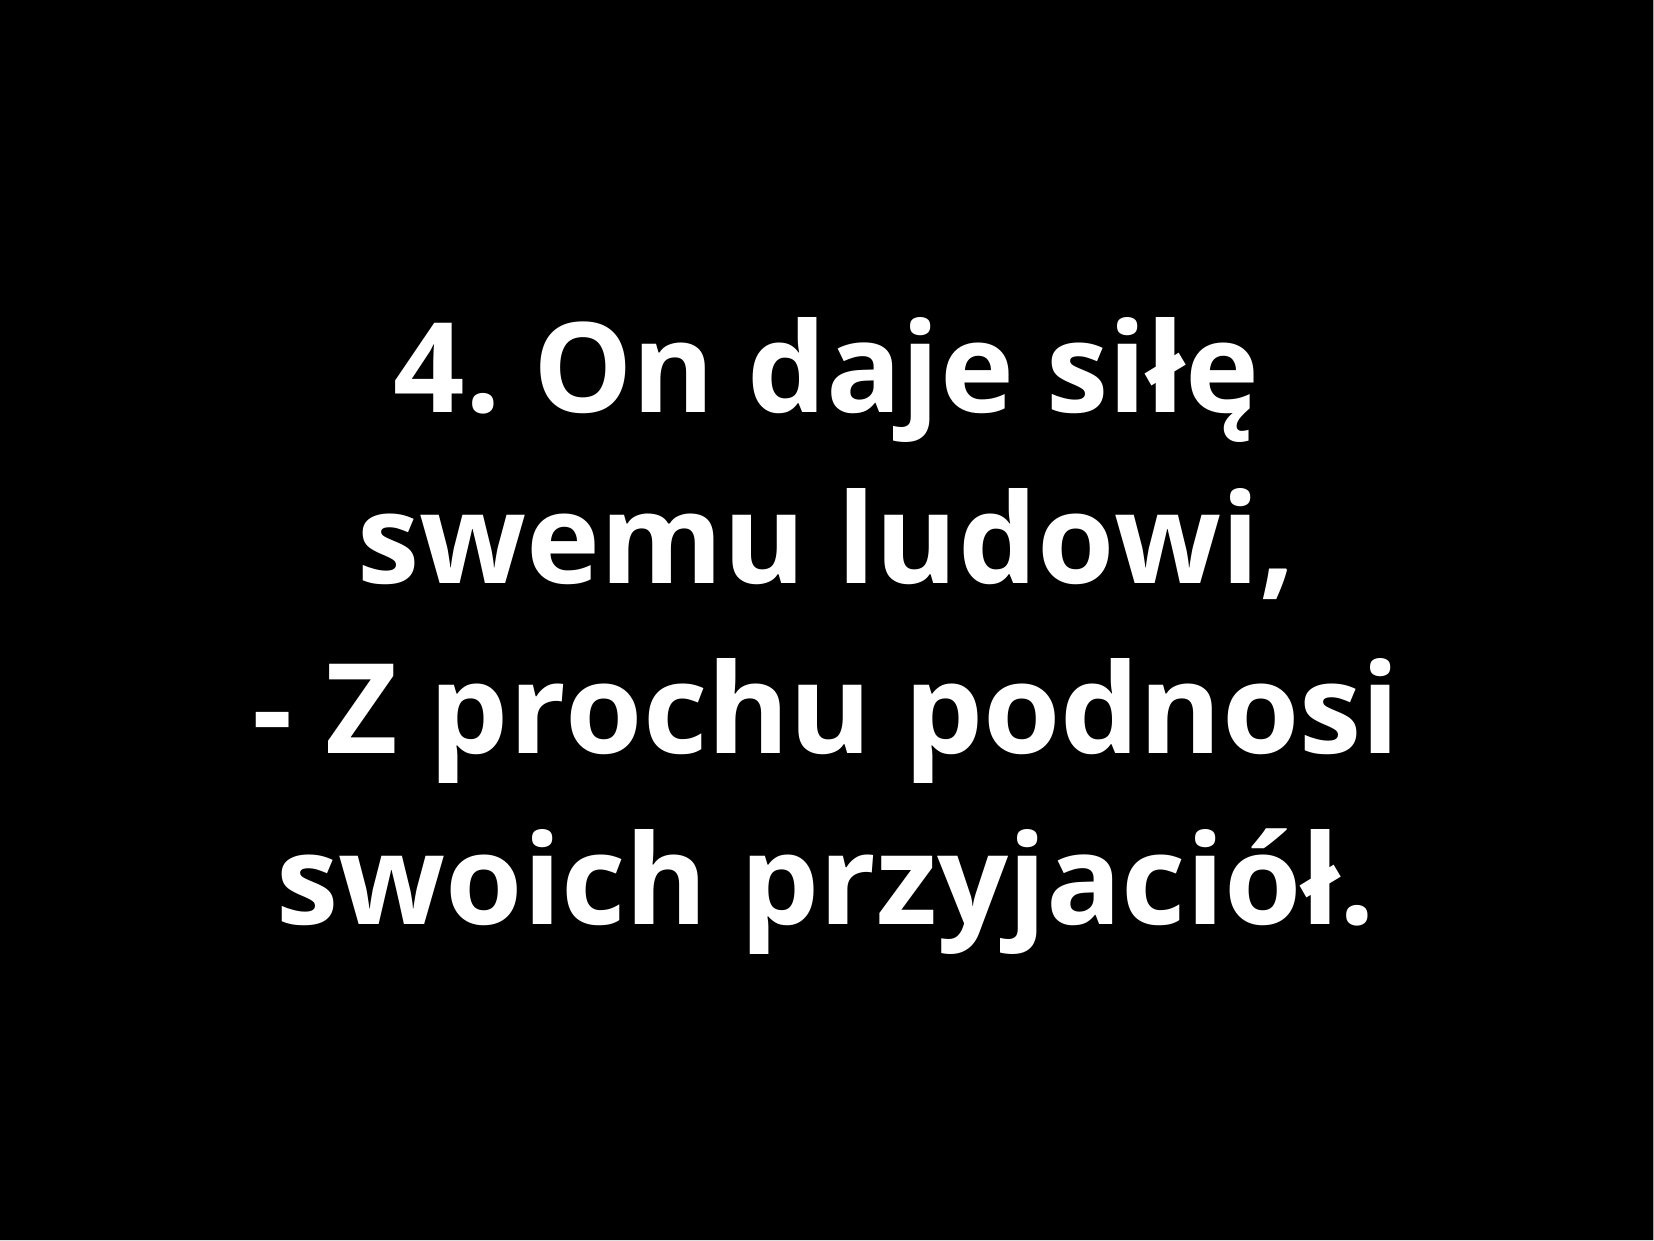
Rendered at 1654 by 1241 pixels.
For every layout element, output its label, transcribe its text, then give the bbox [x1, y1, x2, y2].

title 4. On daje siłę swemu ludowi, - Z prochu podnosi swoich przyjaciół. [0, 0, 1654, 1241]
